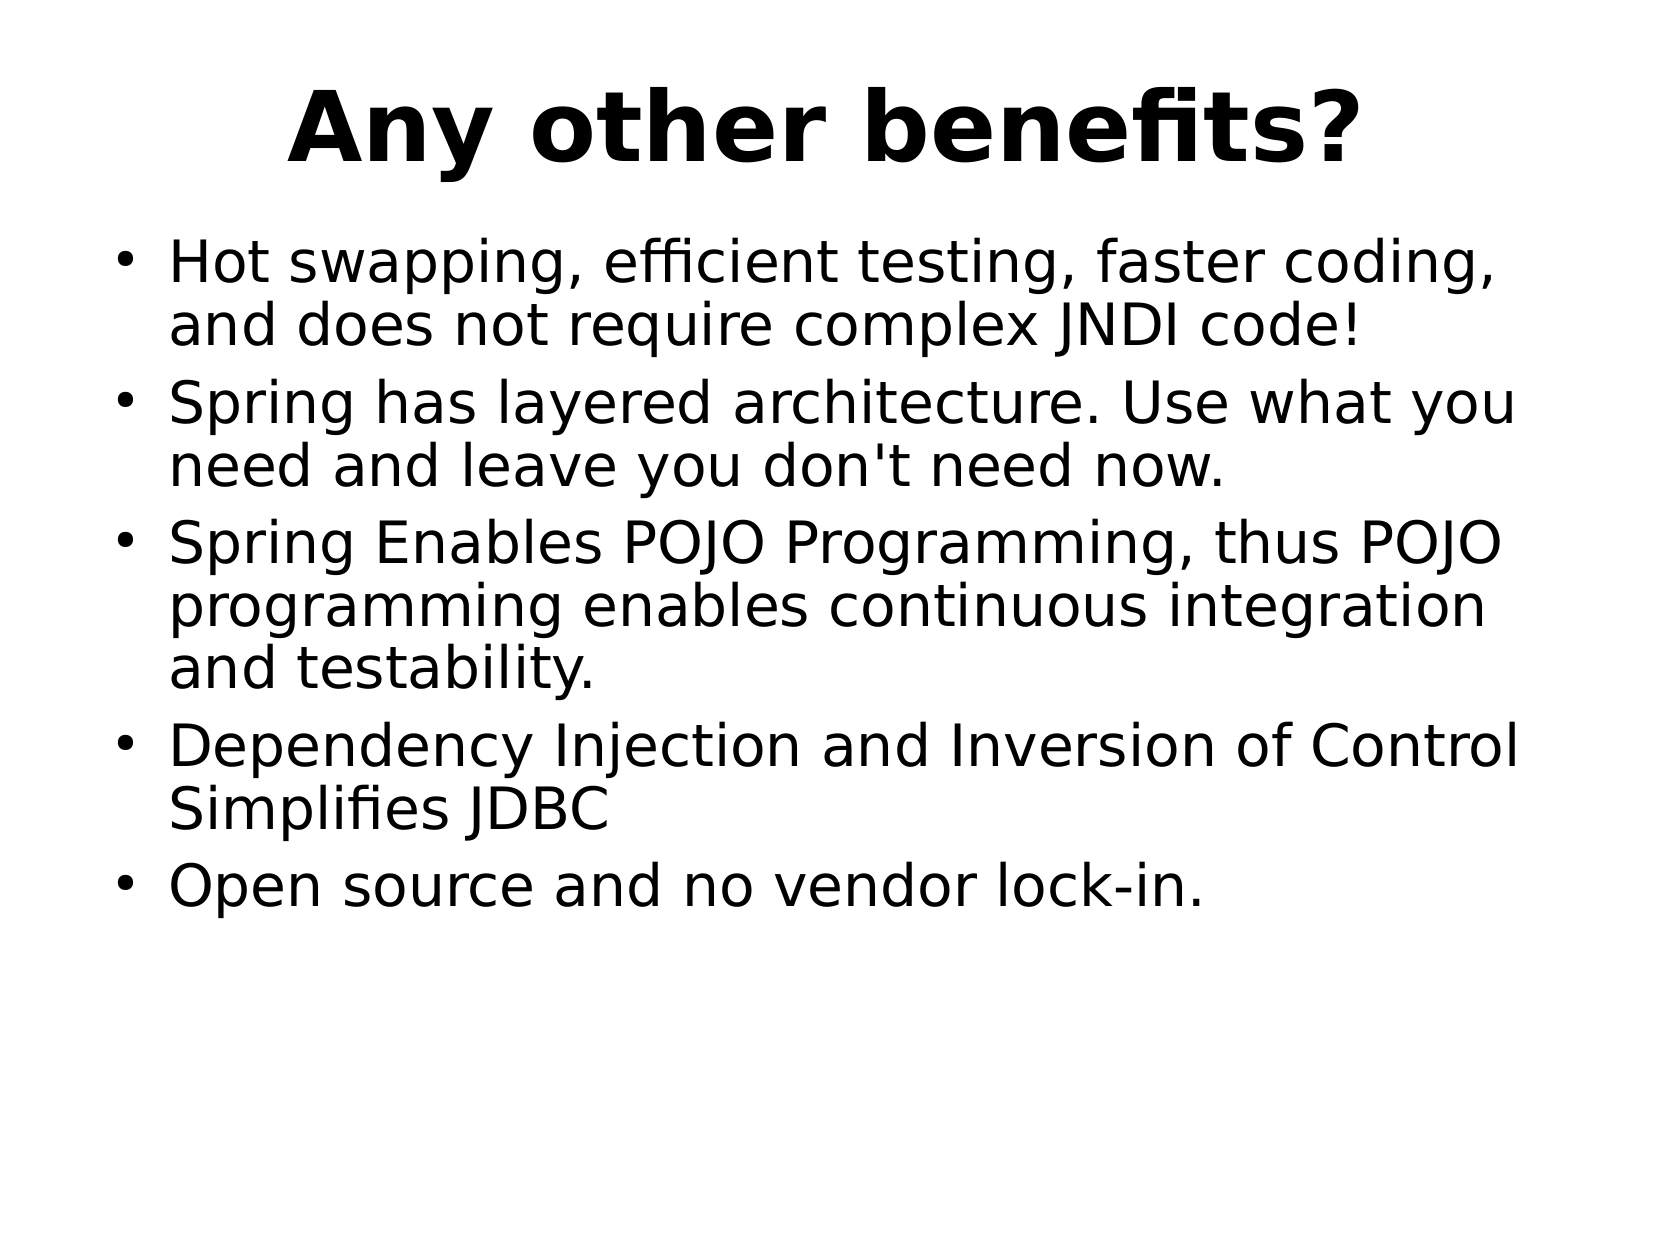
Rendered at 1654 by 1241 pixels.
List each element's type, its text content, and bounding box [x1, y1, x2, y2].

list Hot swapping, efficient testing, faster coding, and does not require complex JNDI code! Spring has layered architecture. Use what you need and leave you don't need now. Spring Enables POJO Programming, thus POJO programming enables continuous integration and testability. Dependency Injection and Inversion of Control Simplifies JDBC Open source and no vendor lock-in. [82, 225, 1538, 1186]
title Any other benefits? [82, 49, 1571, 196]
